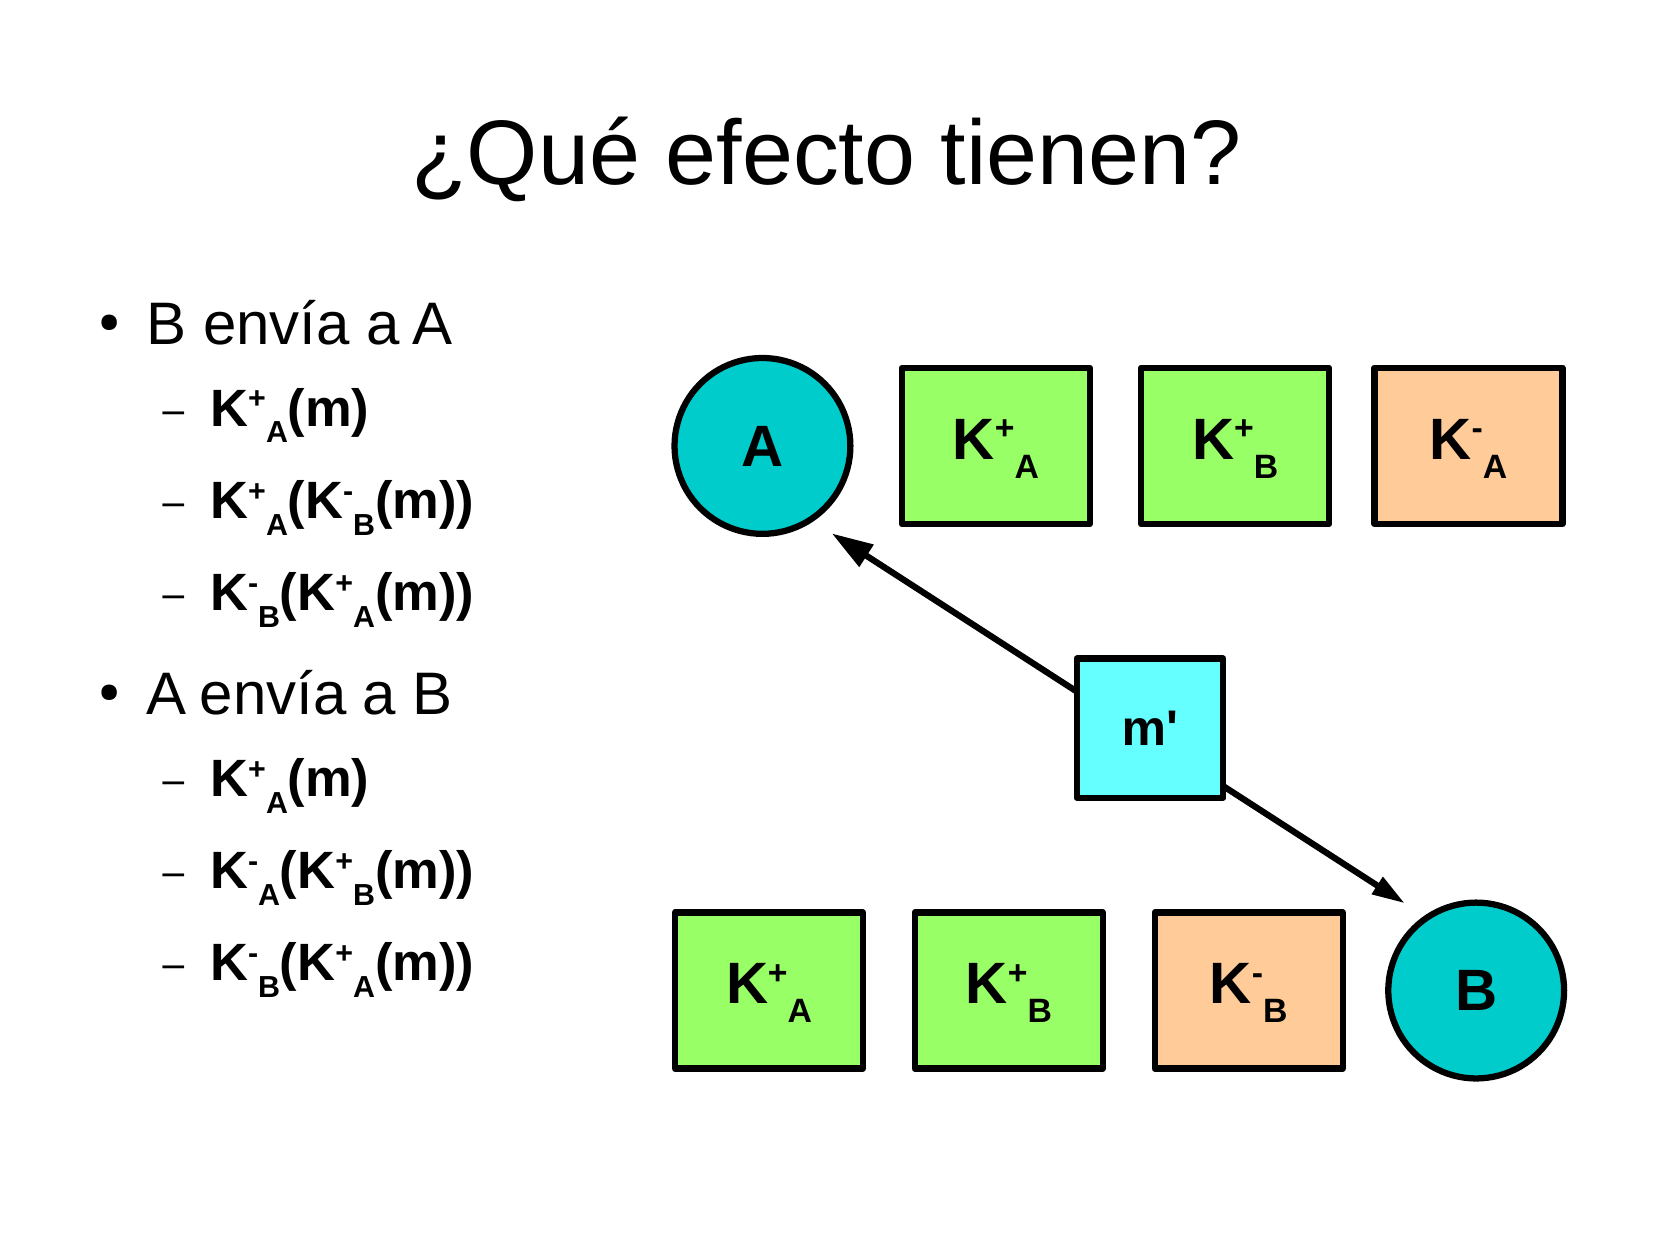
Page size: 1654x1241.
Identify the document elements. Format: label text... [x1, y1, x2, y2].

text_box K+B [914, 912, 1103, 1069]
text_box A [674, 357, 851, 534]
text_box K-A [1374, 367, 1563, 524]
text_box m' [1076, 658, 1224, 798]
text_box K+A [901, 367, 1090, 524]
title ¿Qué efecto tienen? [82, 49, 1571, 257]
list B envía a A K+A(m) K+A(K-B(m)) K-B(K+A(m)) A envía a B K+A(m) K-A(K+B(m)) K-B(K+A(m)) [82, 290, 1571, 1010]
text_box K-B [1154, 912, 1343, 1069]
text_box B [1388, 902, 1565, 1079]
text_box K+B [1141, 367, 1330, 524]
text_box K+A [674, 912, 863, 1069]
